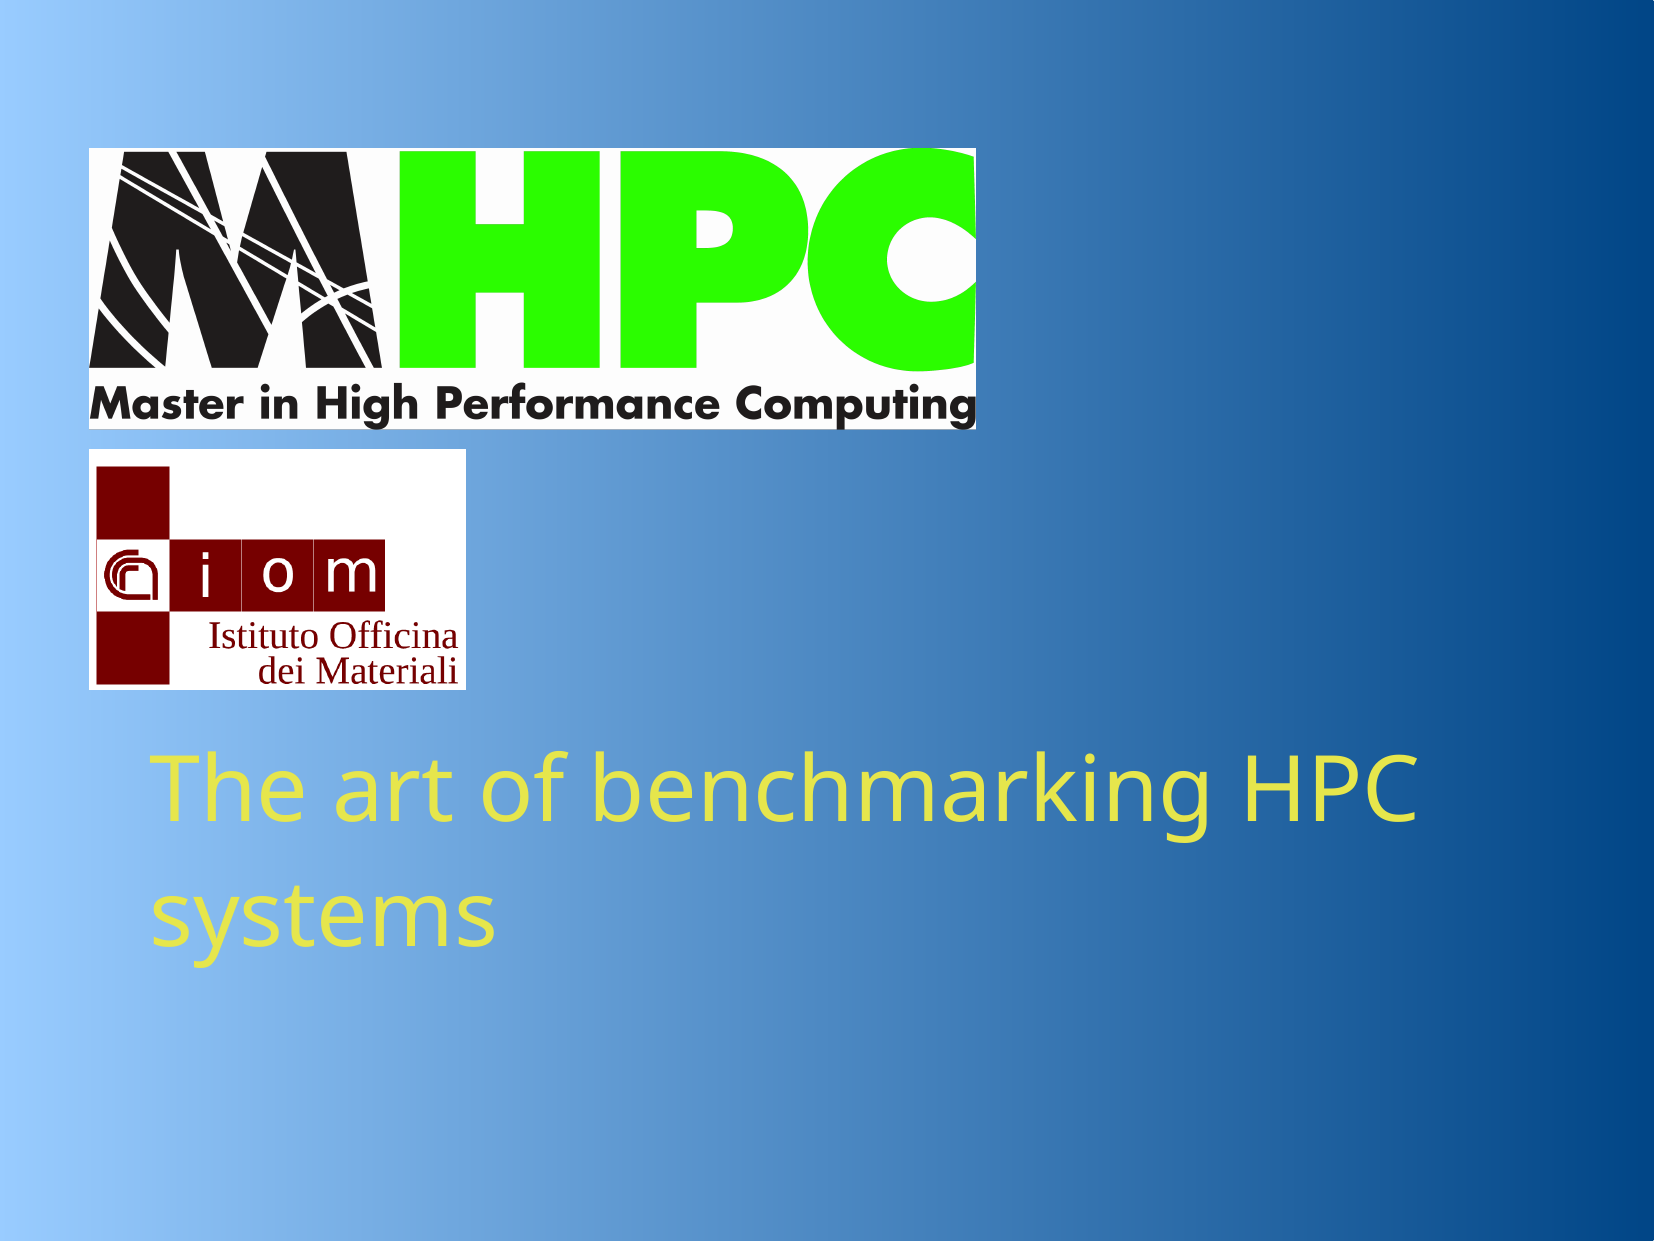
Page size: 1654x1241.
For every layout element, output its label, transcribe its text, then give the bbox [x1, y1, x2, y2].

picture [89, 148, 976, 430]
title The art of benchmarking HPC systems [149, 744, 1638, 952]
picture [89, 449, 466, 690]
